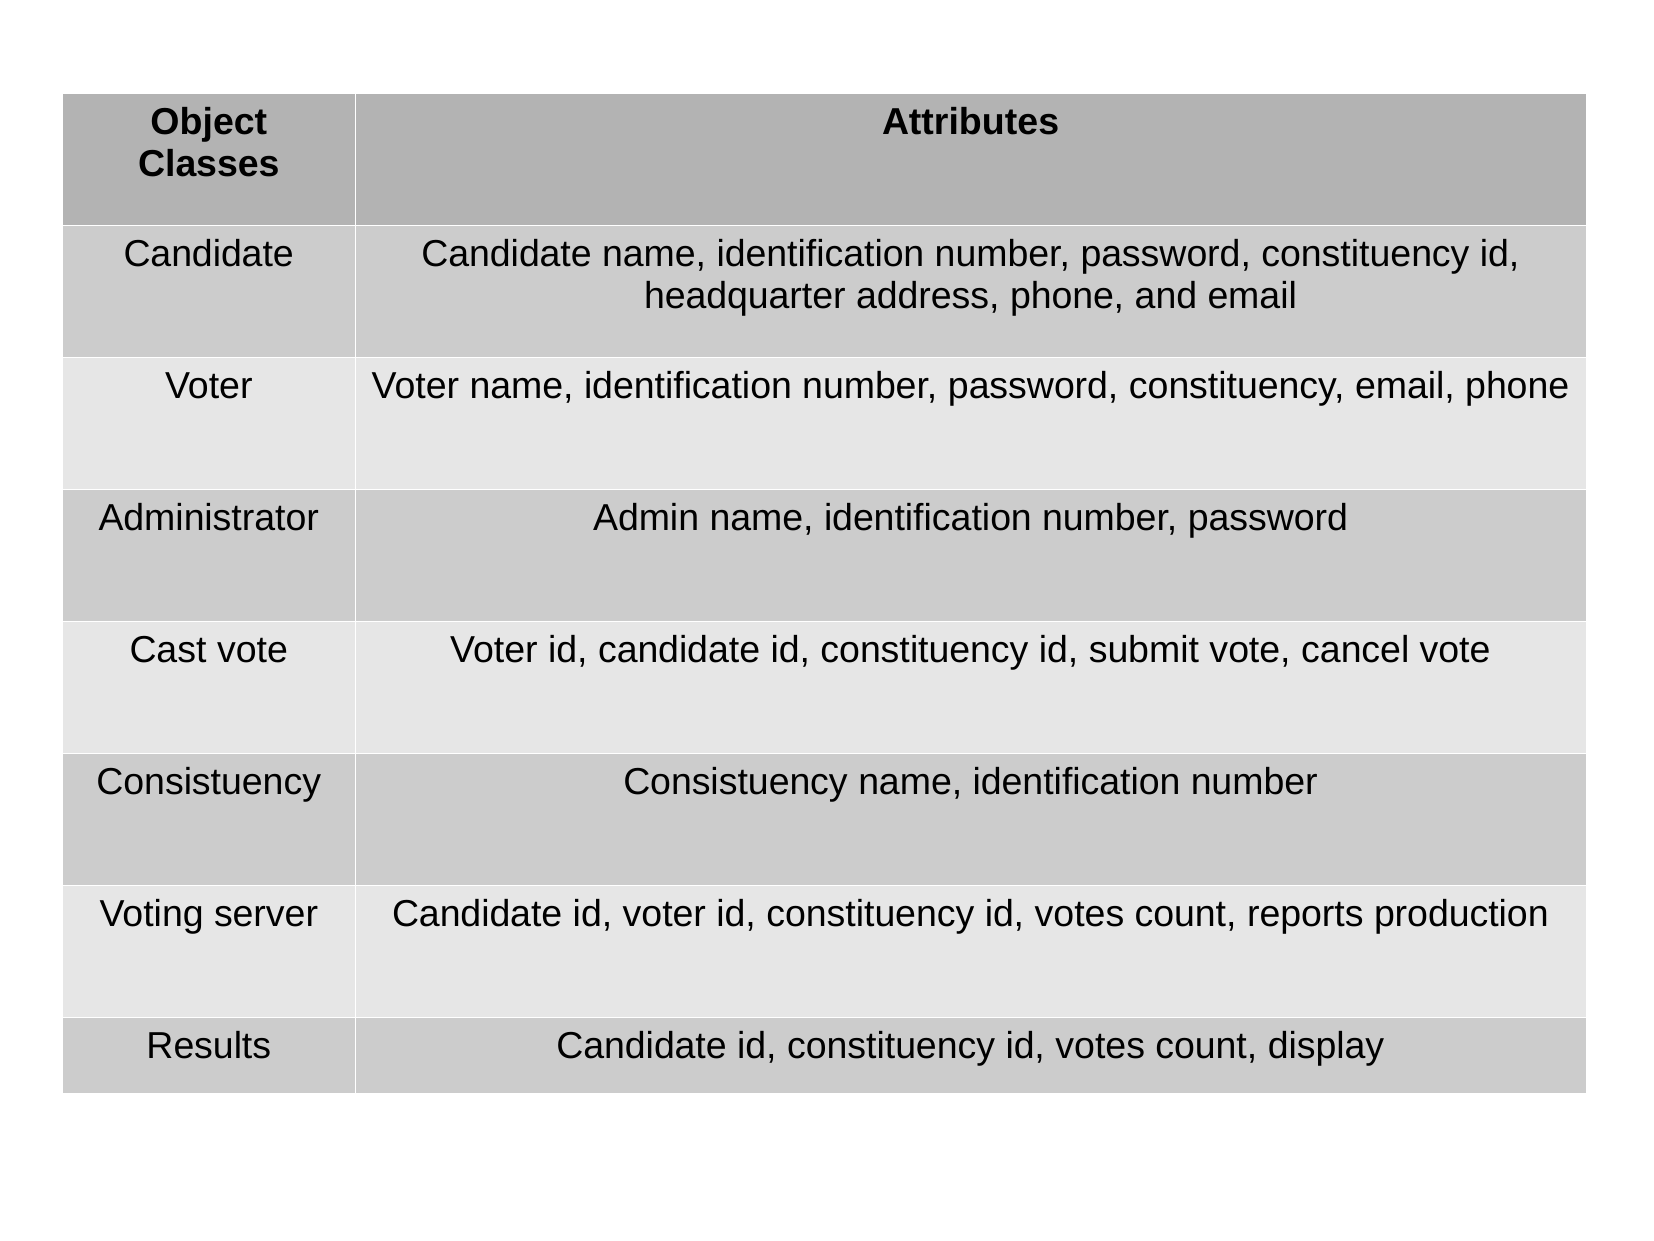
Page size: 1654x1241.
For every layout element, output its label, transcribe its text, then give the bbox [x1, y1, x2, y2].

table_cell Cast vote [63, 622, 355, 753]
table_cell Results [63, 1018, 355, 1093]
table_header Object Classes [63, 94, 355, 225]
table_cell Candidate id, constituency id, votes count, display [356, 1018, 1586, 1093]
table_cell Voter id, candidate id, constituency id, submit vote, cancel vote [356, 622, 1586, 753]
table_cell Candidate [63, 226, 355, 357]
table_header Attributes [356, 94, 1586, 225]
table_cell Voter [63, 358, 355, 489]
table_cell Candidate id, voter id, constituency id, votes count, reports production [356, 886, 1586, 1017]
table_cell Voting server [63, 886, 355, 1017]
table_cell Admin name, identification number, password [356, 490, 1586, 621]
table_cell Consistuency name, identification number [356, 754, 1586, 885]
table_cell Voter name, identification number, password, constituency, email, phone [356, 358, 1586, 489]
table_cell Candidate name, identification number, password, constituency id, headquarter address, phone, and email [356, 226, 1586, 357]
table_cell Administrator [63, 490, 355, 621]
table_cell Consistuency [63, 754, 355, 885]
